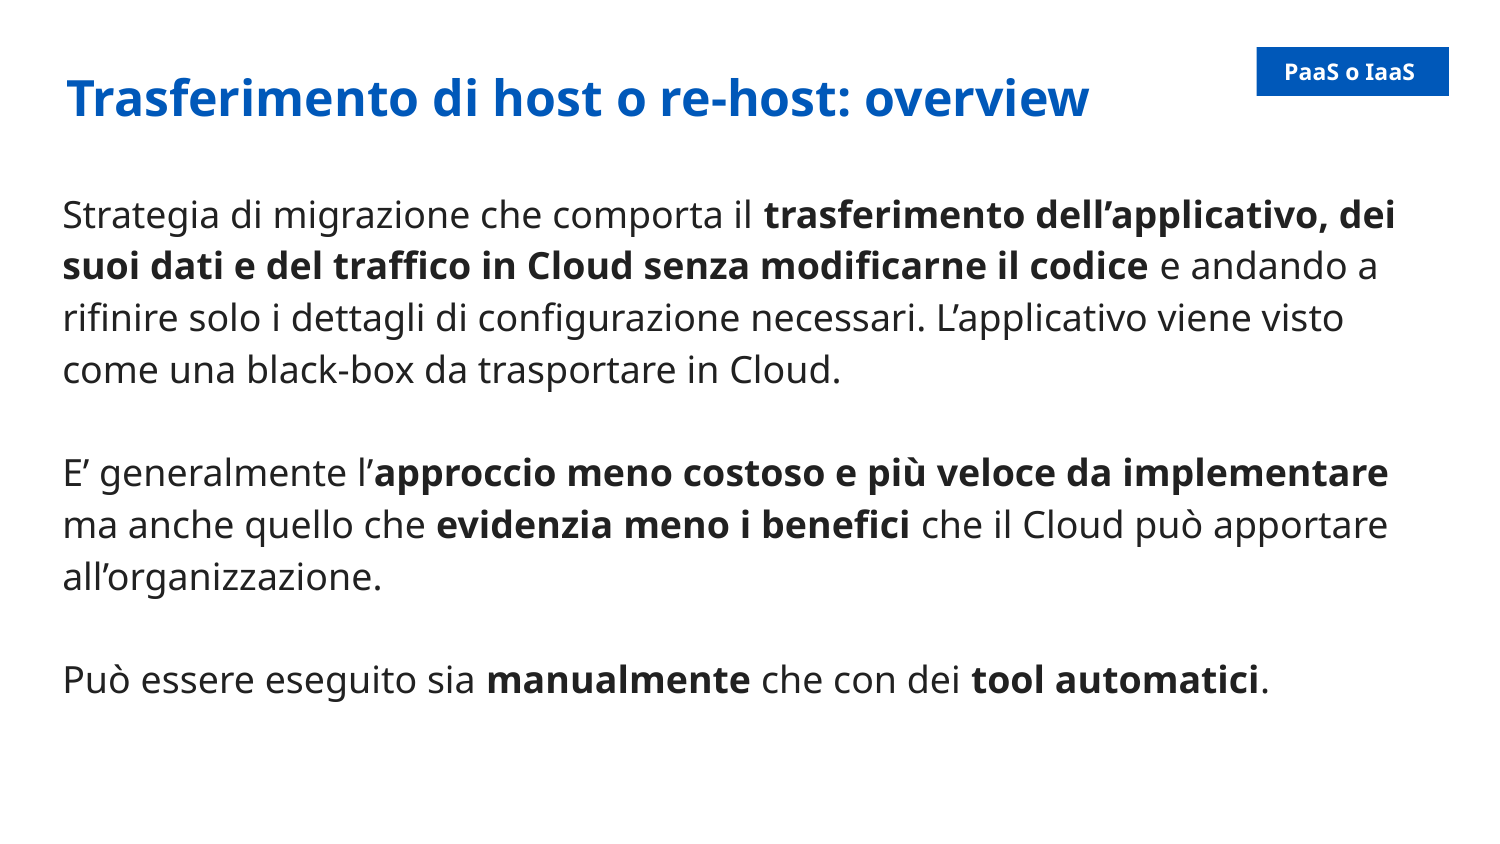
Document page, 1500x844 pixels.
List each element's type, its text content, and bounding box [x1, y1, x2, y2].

text_box PaaS o IaaS [1256, 47, 1449, 96]
text_box Strategia di migrazione che comporta il trasferimento dell’applicativo, dei suoi dati e del traffico in Cloud senza modificarne il codice e andando a rifinire solo i dettagli di configurazione necessari. L’applicativo viene visto come una black-box da trasportare in Cloud. E’ generalmente l’approccio meno costoso e più veloce da implementare ma anche quello che evidenzia meno i benefici che il Cloud può apportare all’organizzazione. Può essere eseguito sia manualmente che con dei tool automatici. [47, 169, 1453, 724]
title Trasferimento di host o re-host: overview [51, 51, 1449, 146]
